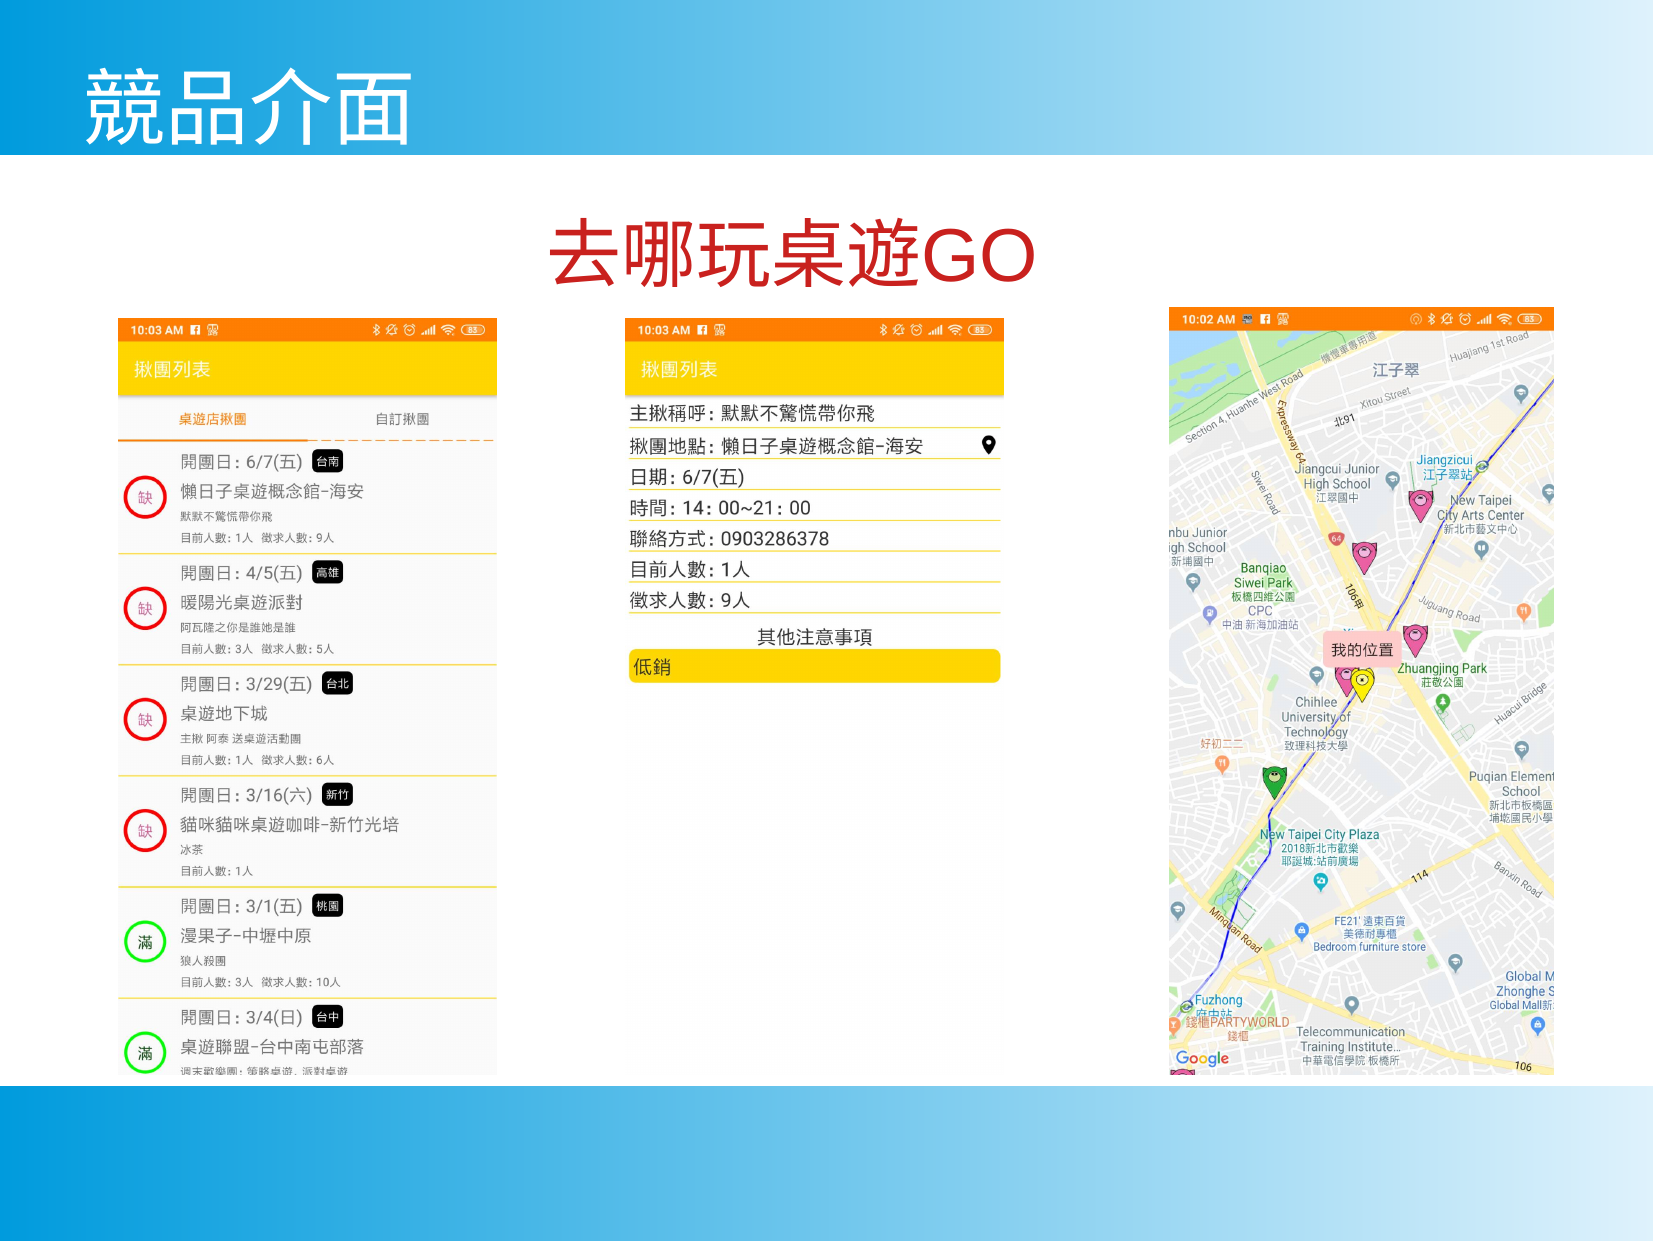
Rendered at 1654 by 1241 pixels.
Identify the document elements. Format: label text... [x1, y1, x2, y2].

picture [118, 318, 497, 1075]
title 競品介面 [82, 43, 1571, 161]
text_box 去哪玩桌遊GO [531, 187, 1146, 319]
picture [625, 318, 1004, 1075]
picture [1169, 307, 1554, 1075]
